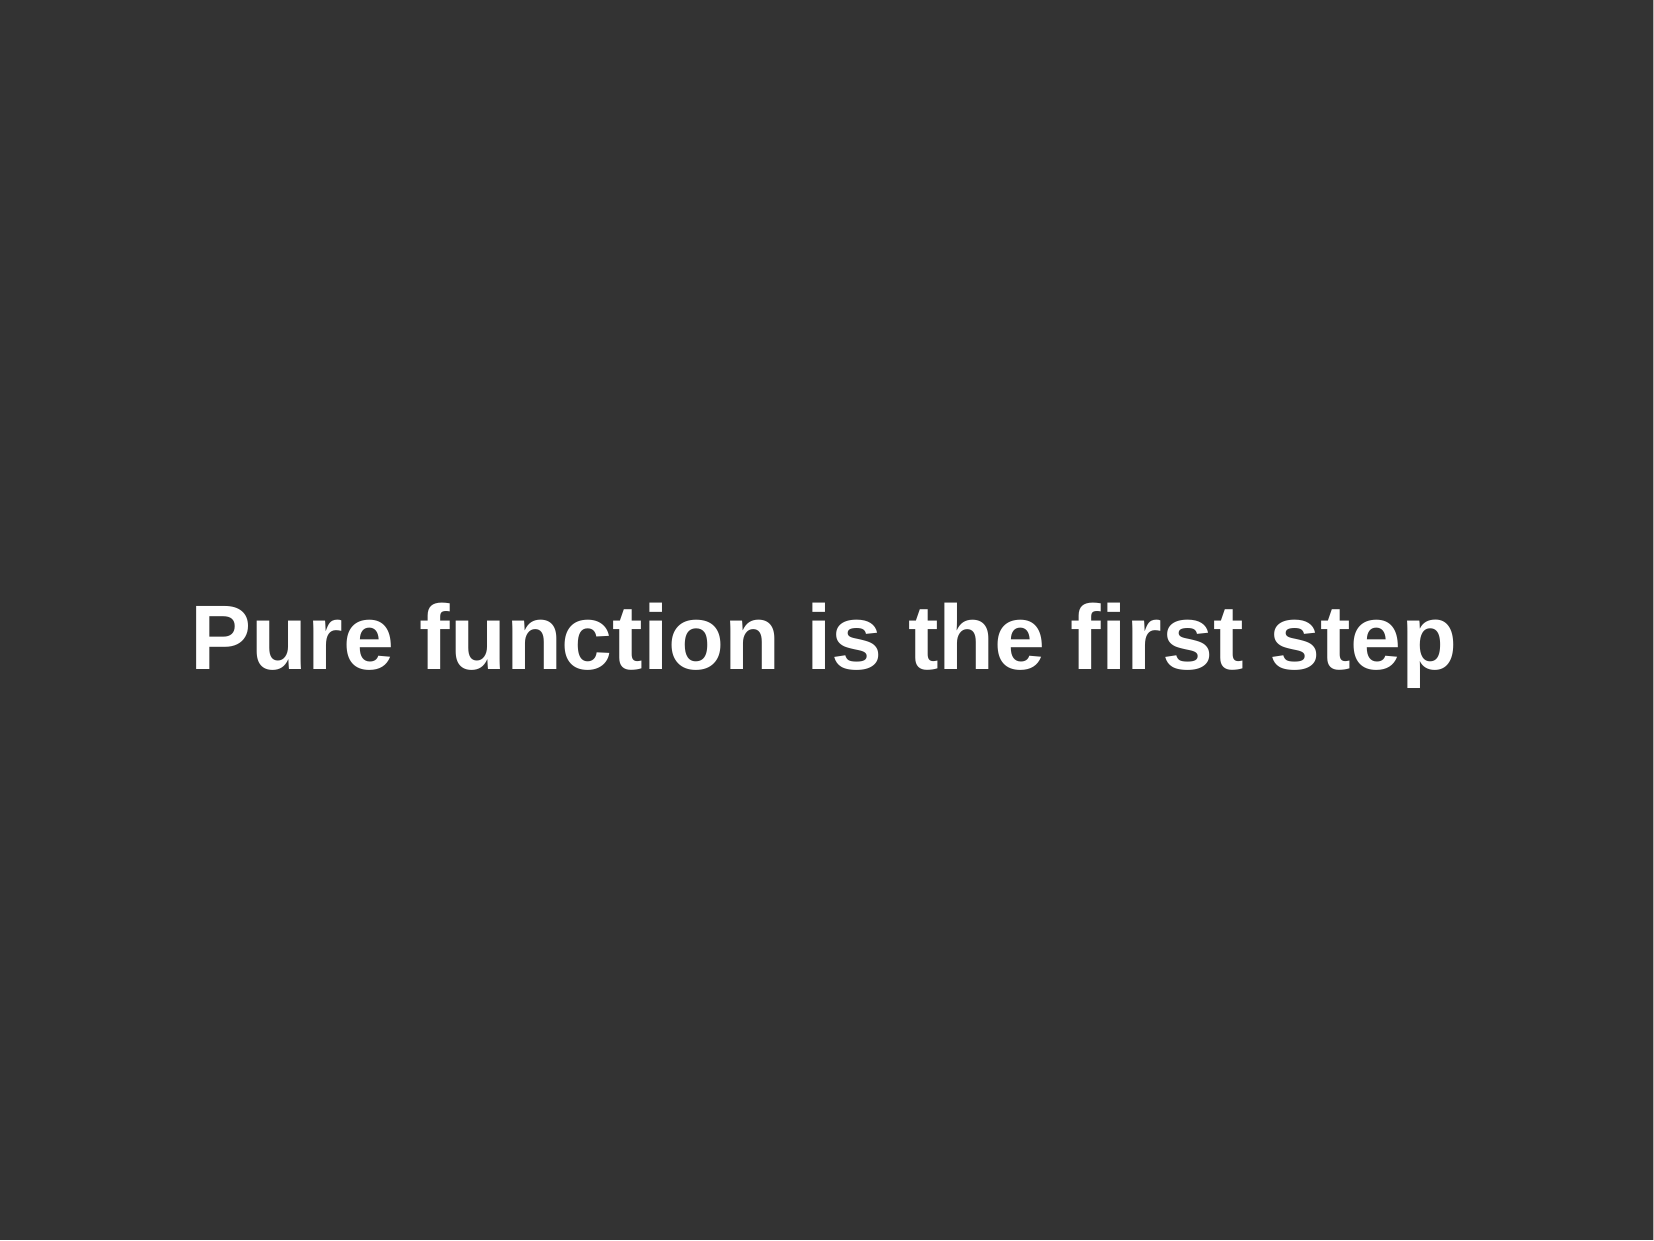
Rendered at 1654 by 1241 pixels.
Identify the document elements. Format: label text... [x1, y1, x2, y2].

title Pure function is the first step [30, 586, 1621, 690]
